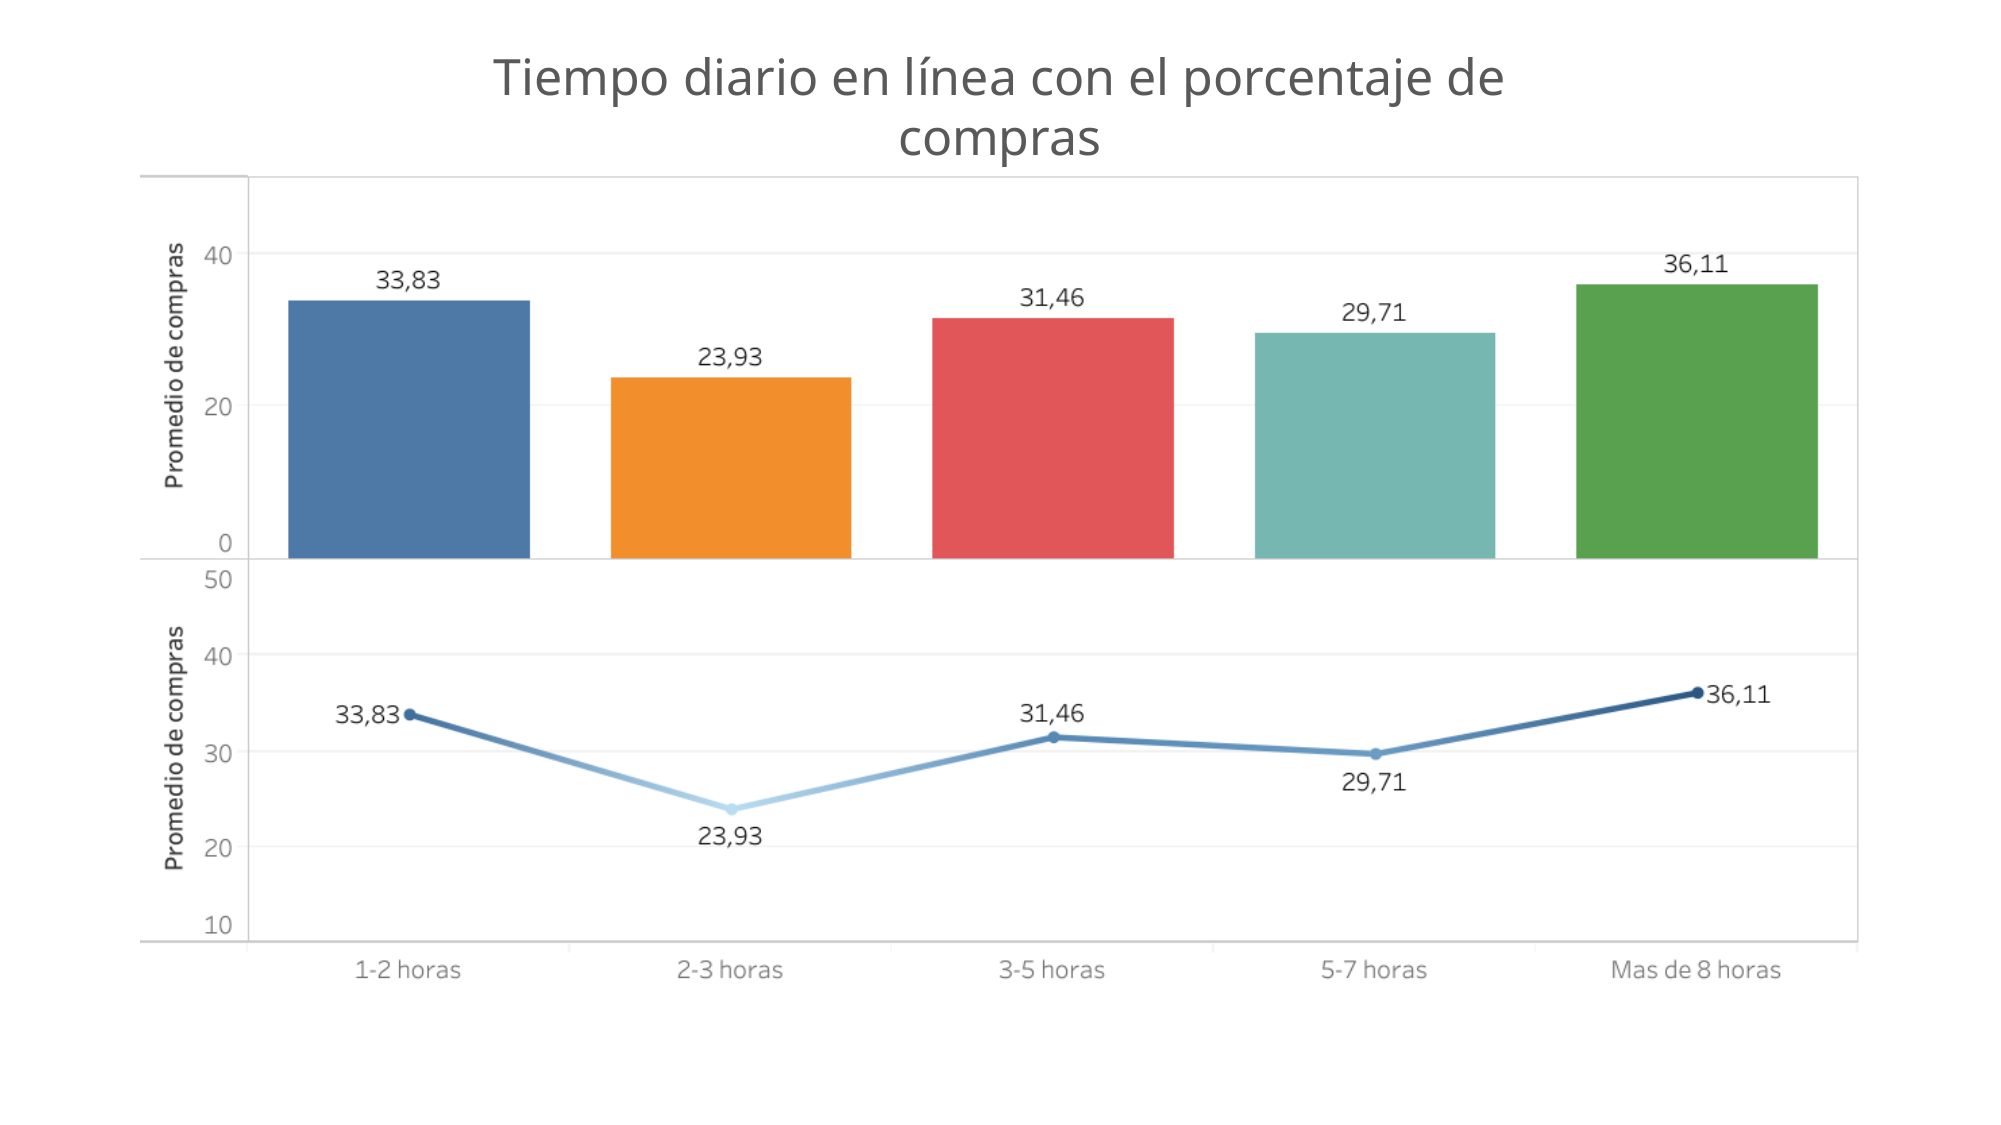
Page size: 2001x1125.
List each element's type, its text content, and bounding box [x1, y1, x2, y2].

picture [140, 136, 1860, 989]
text_box Tiempo diario en línea con el porcentaje de compras [460, 37, 1540, 175]
